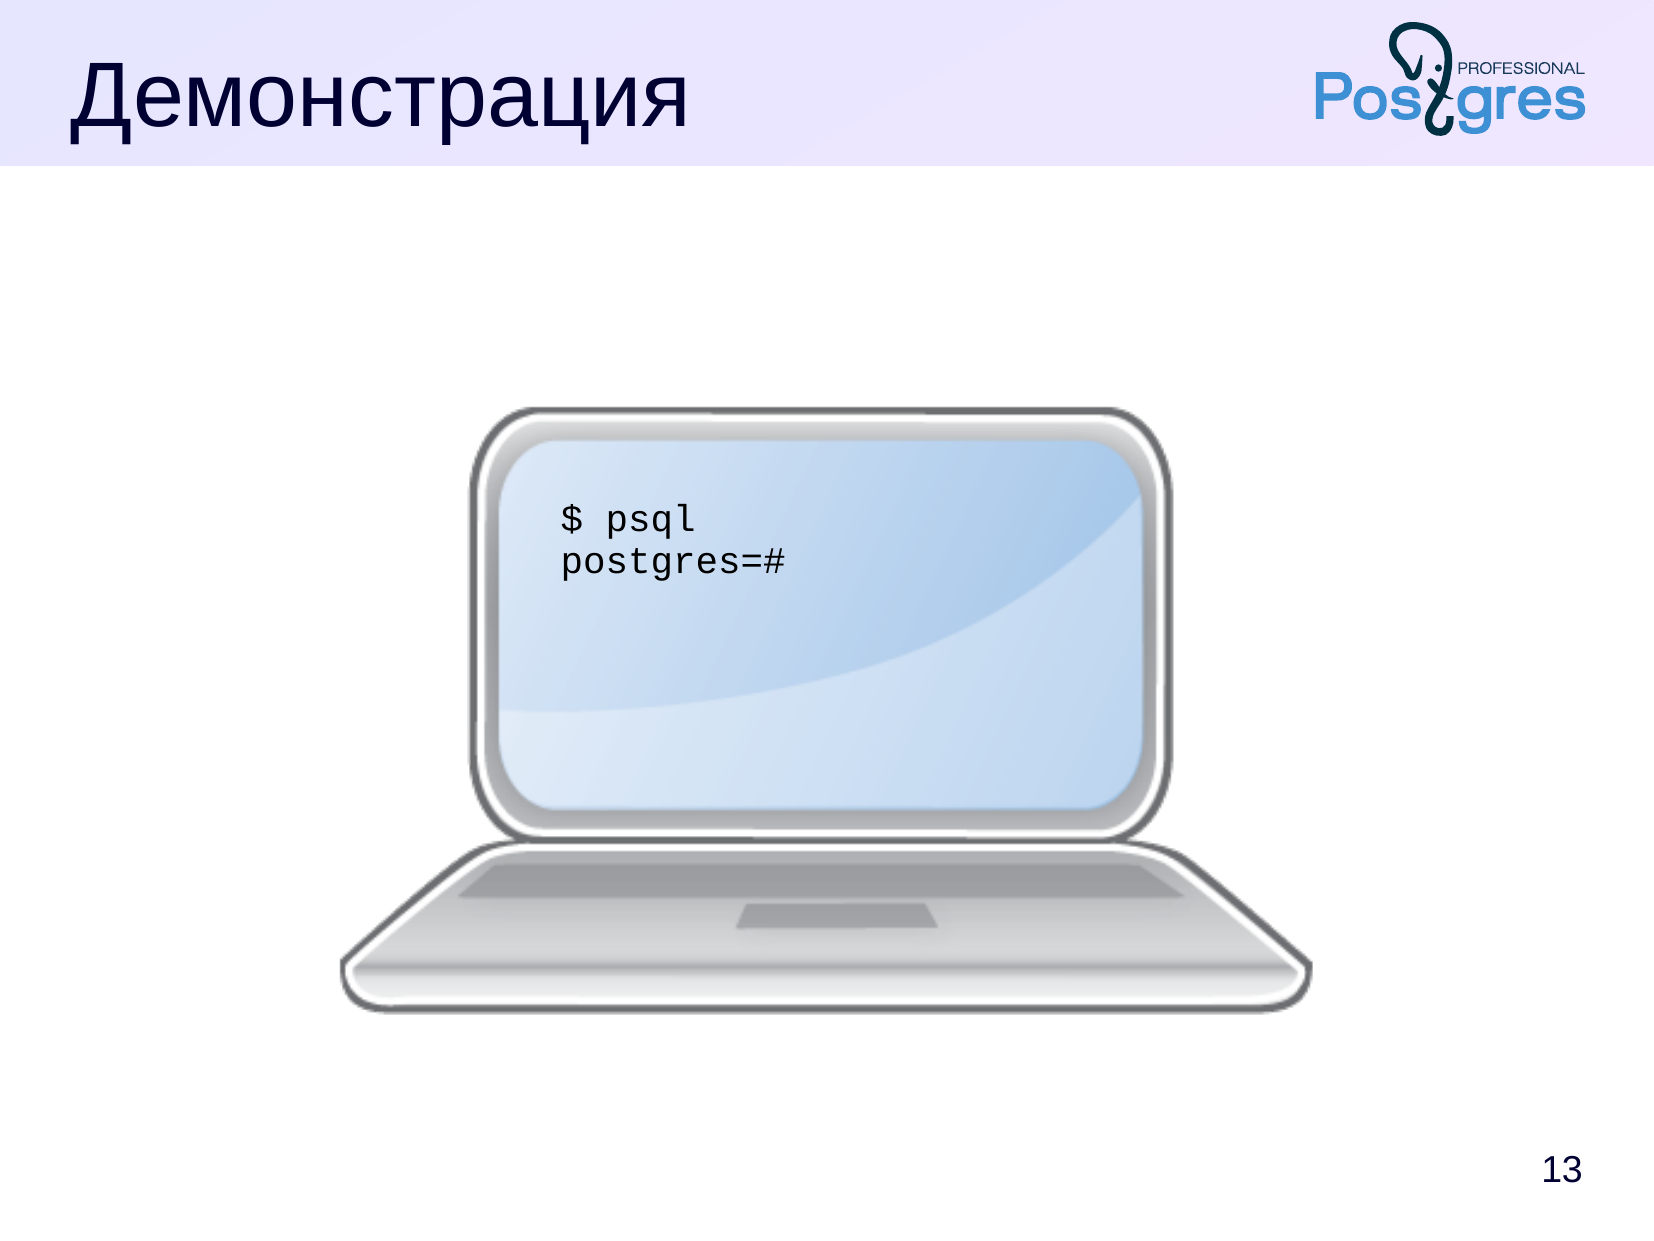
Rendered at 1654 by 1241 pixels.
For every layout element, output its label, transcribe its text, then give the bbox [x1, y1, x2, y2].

picture [298, 365, 1356, 1058]
title Демонстрация [70, 43, 1241, 147]
